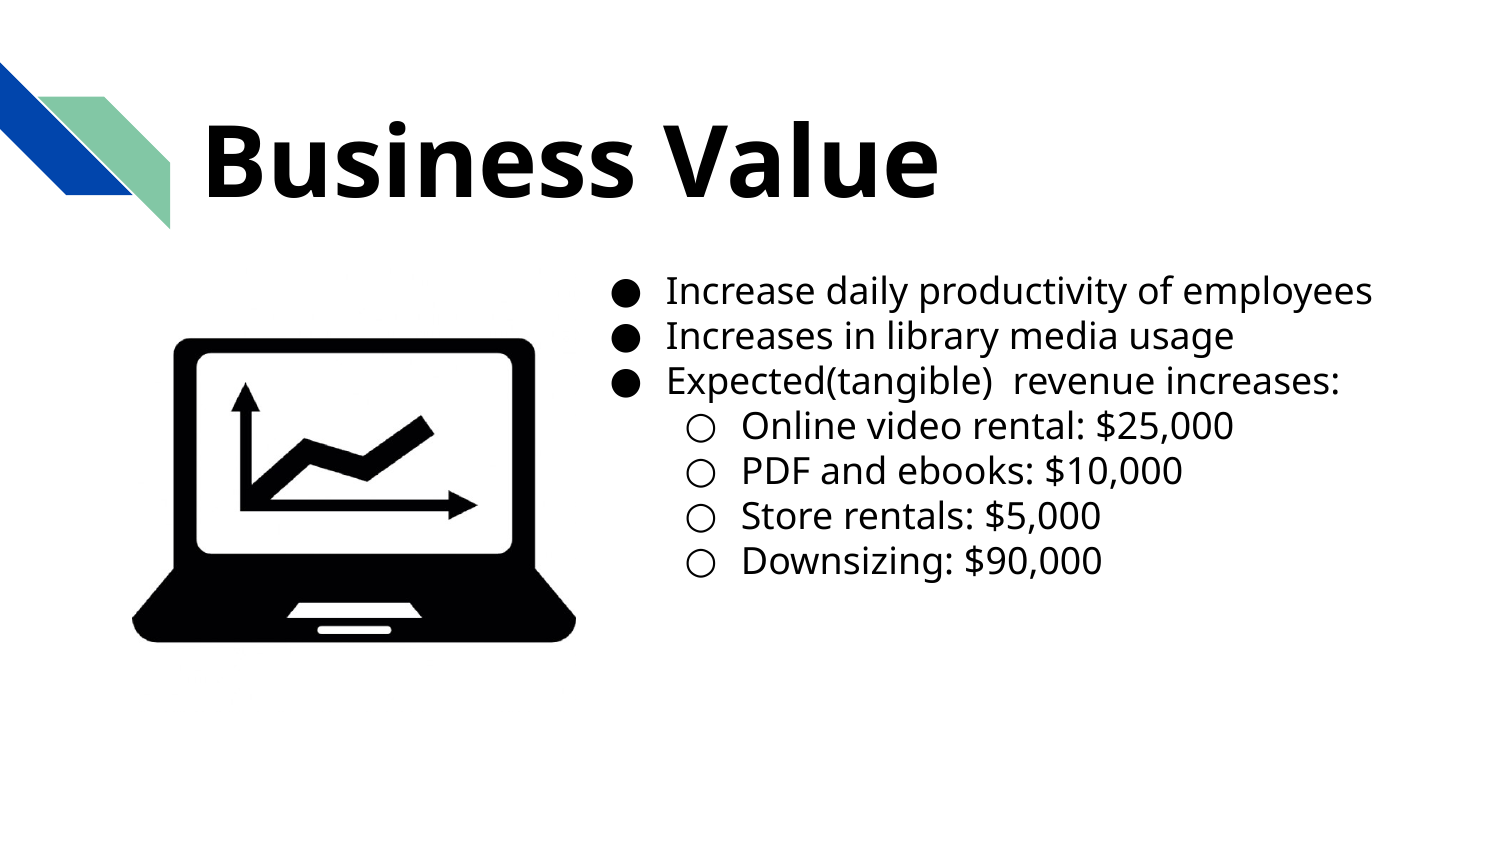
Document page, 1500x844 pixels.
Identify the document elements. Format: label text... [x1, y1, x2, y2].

list Increase daily productivity of employees Increases in library media usage Expected(tangible) revenue increases: Online video rental: $25,000 PDF and ebooks: $10,000 Store rentals: $5,000 Downsizing: $90,000 [575, 251, 1444, 730]
picture [132, 268, 576, 712]
title Business Value [185, 82, 1340, 233]
